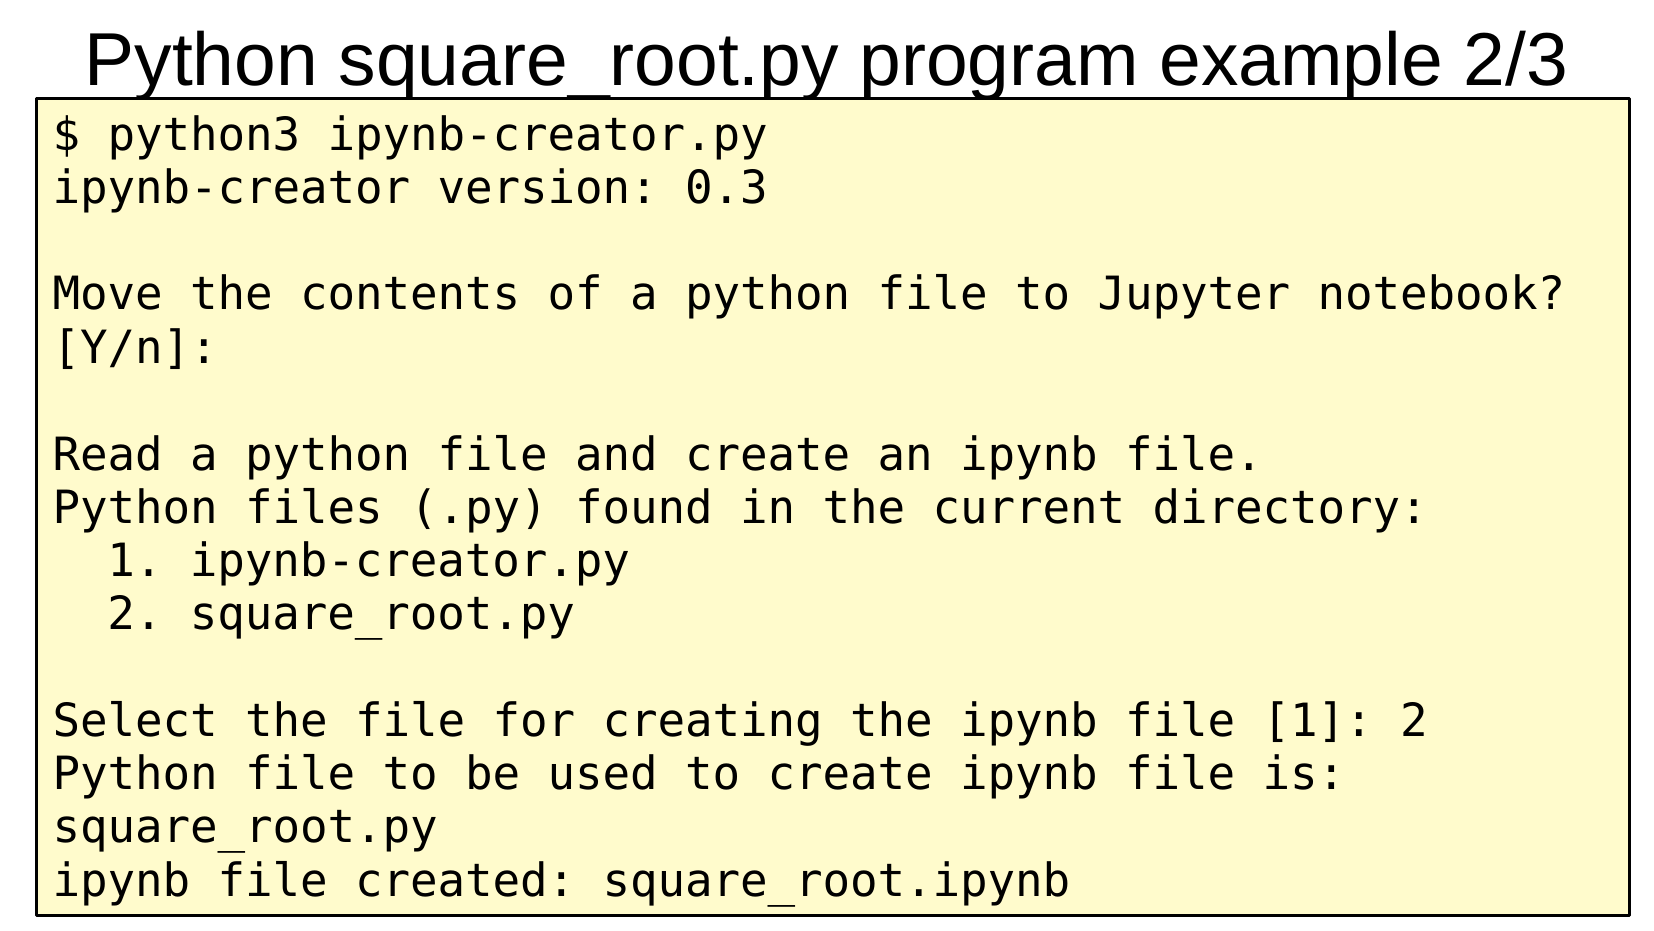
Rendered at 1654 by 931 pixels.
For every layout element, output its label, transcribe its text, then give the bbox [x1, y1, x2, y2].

title Python square_root.py program example 2/3 [82, 13, 1571, 97]
text_box $ python3 ipynb-creator.py ipynb-creator version: 0.3 Move the contents of a python file to Jupyter notebook? [Y/n]: Read a python file and create an ipynb file. Python files (.py) found in the current directory: 1. ipynb-creator.py 2. square_root.py Select the file for creating the ipynb file [1]: 2 Python file to be used to create ipynb file is: square_root.py ipynb file created: square_root.ipynb [36, 98, 1630, 916]
